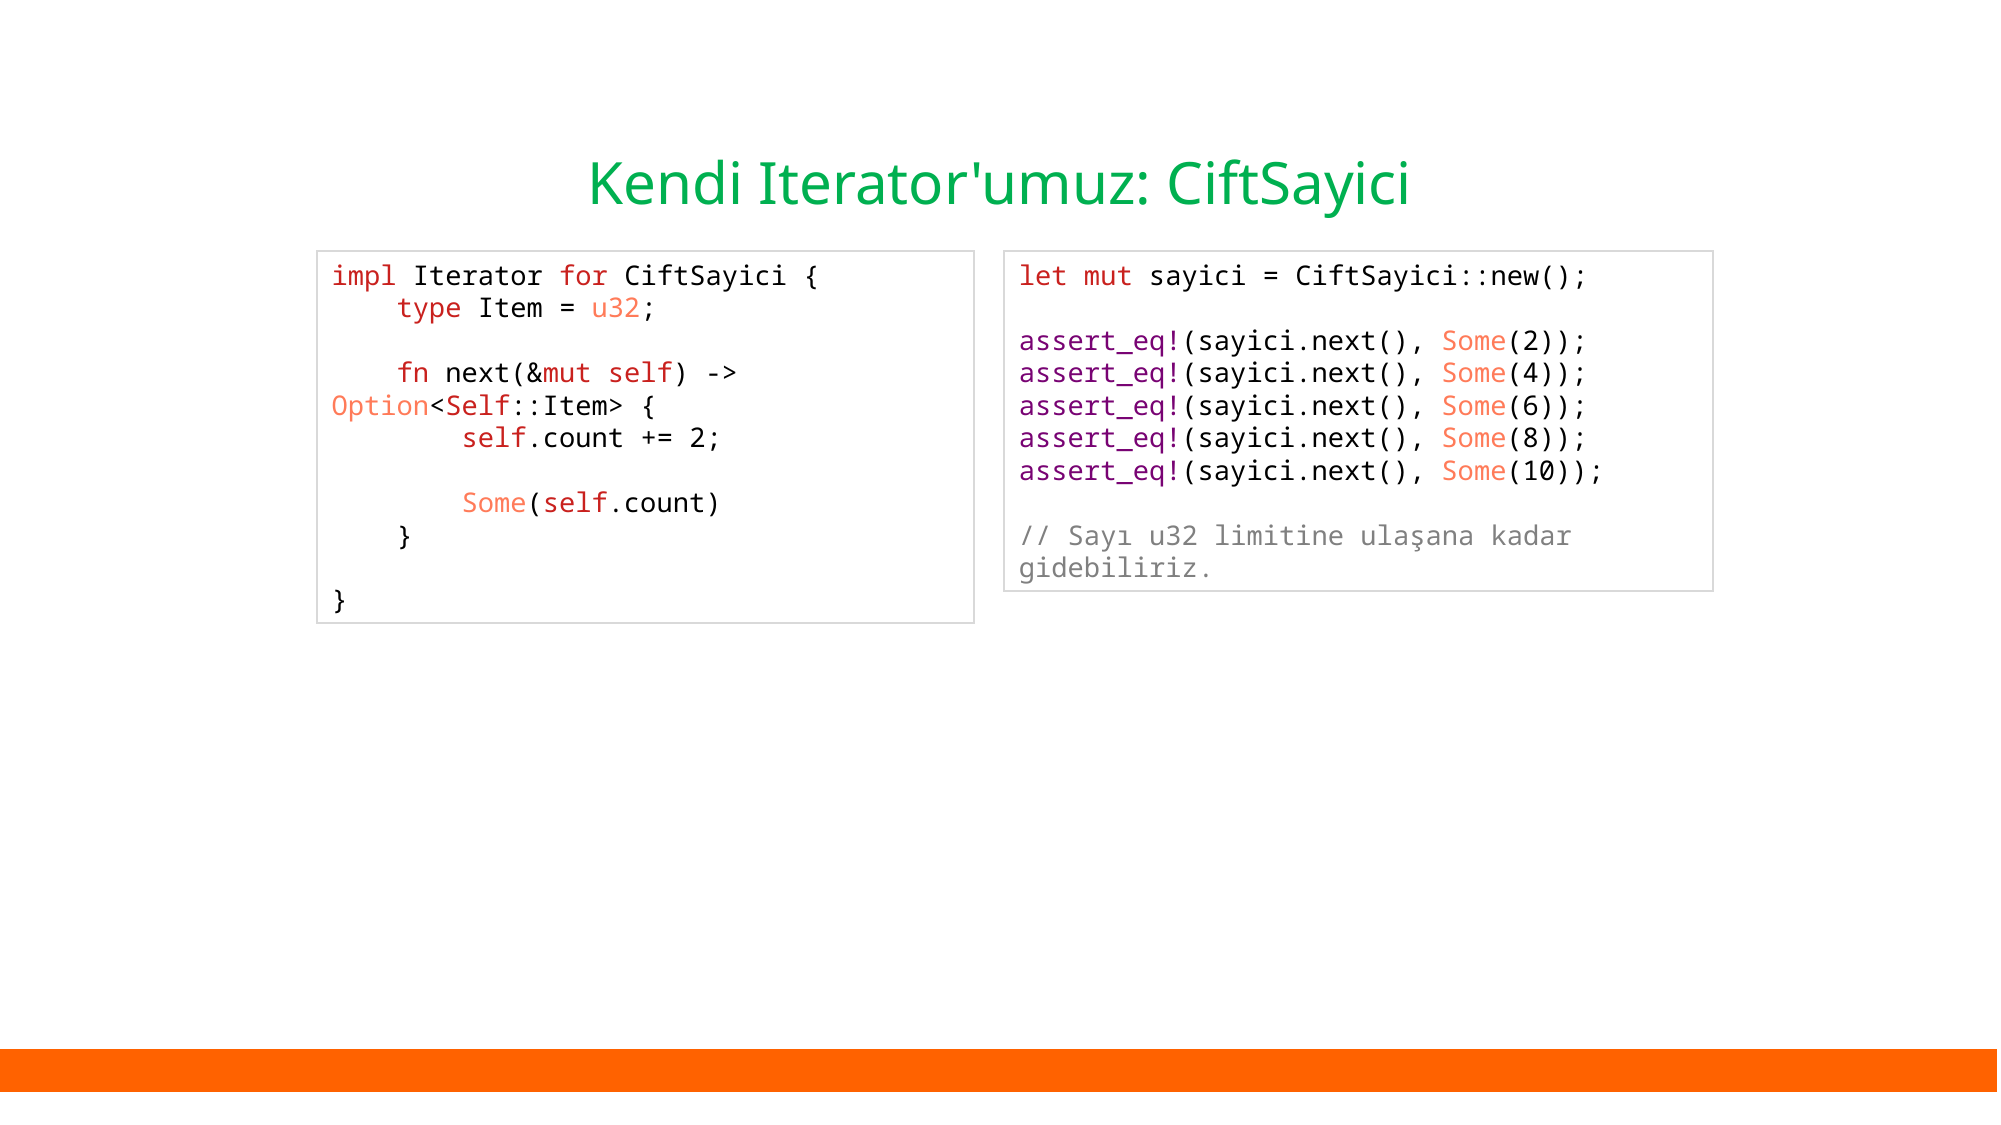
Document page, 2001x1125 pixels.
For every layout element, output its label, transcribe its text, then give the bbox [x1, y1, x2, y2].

text_box [0, 1049, 1997, 1092]
list Kendi Iterator'umuz: CiftSayici [420, 146, 1580, 237]
text_box impl Iterator for CiftSayici { type Item = u32; fn next(&mut self) -> Option<Self::Item> { self.count += 2; Some(self.count) } } [316, 250, 975, 591]
text_box let mut sayici = CiftSayici::new(); assert_eq!(sayici.next(), Some(2)); assert_eq!(sayici.next(), Some(4)); assert_eq!(sayici.next(), Some(6)); assert_eq!(sayici.next(), Some(8)); assert_eq!(sayici.next(), Some(10)); // Sayı u32 limitine ulaşana kadar gidebiliriz. [1003, 250, 1713, 591]
